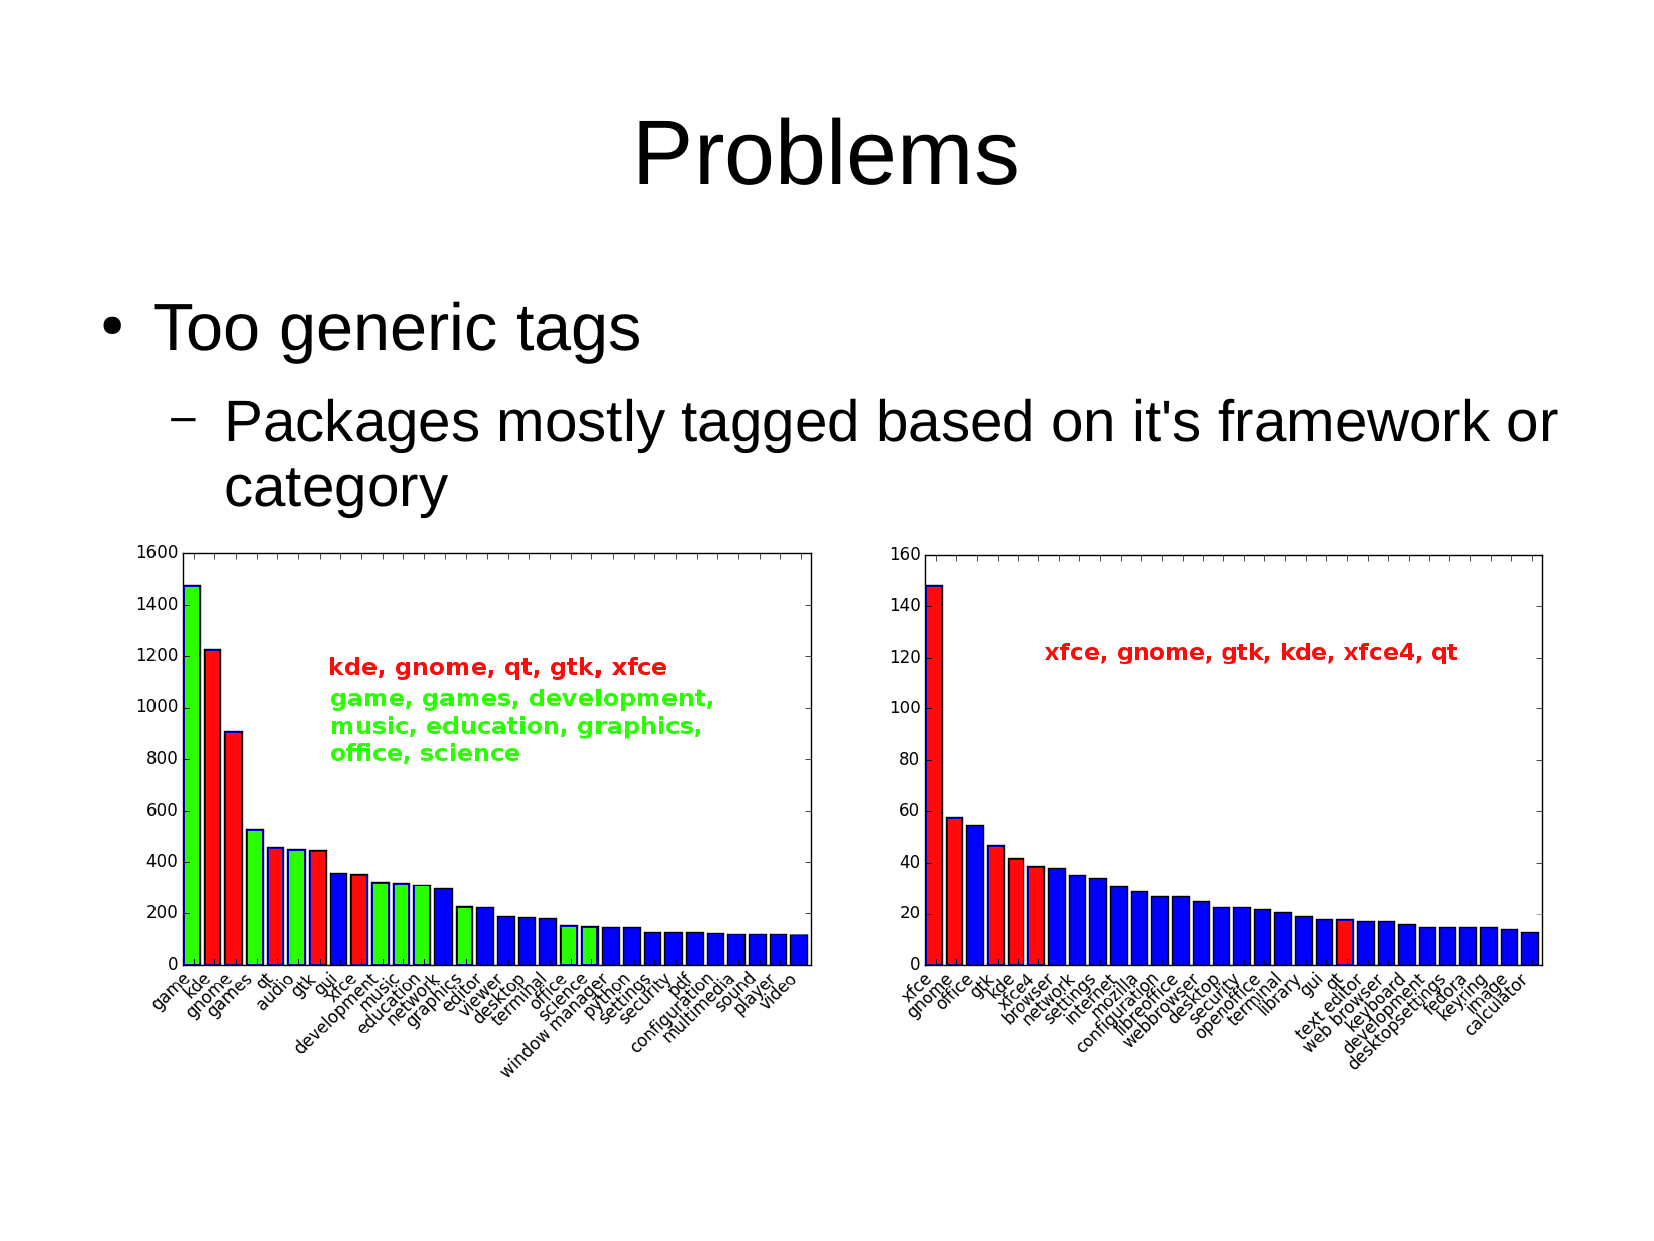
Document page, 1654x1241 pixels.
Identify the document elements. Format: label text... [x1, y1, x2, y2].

title Problems [82, 49, 1571, 257]
list Too generic tags Packages mostly tagged based on it's framework or category [82, 290, 1571, 1010]
picture [82, 496, 1621, 1083]
